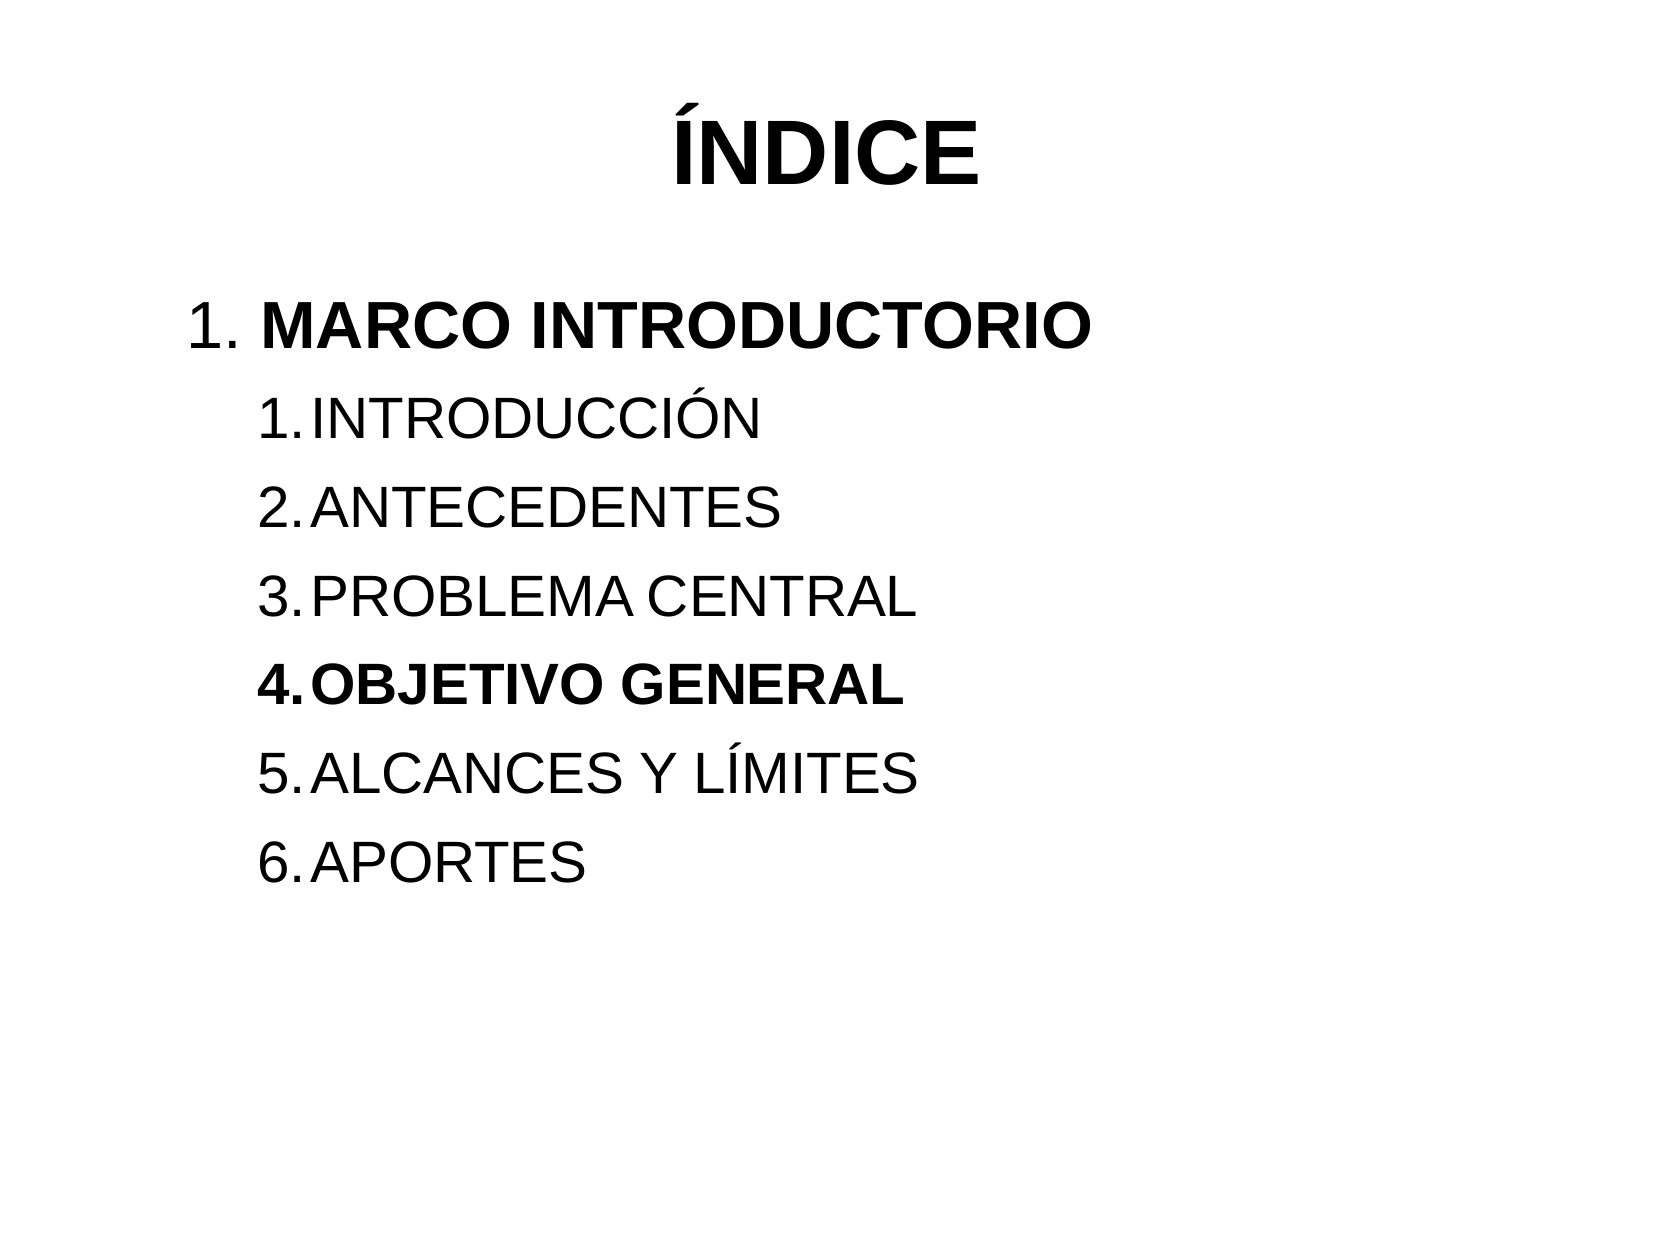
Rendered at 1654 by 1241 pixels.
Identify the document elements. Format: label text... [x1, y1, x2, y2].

list MARCO INTRODUCTORIO INTRODUCCIÓN ANTECEDENTES PROBLEMA CENTRAL OBJETIVO GENERAL ALCANCES Y LÍMITES APORTES [168, 287, 1469, 1007]
title ÍNDICE [82, 49, 1571, 257]
